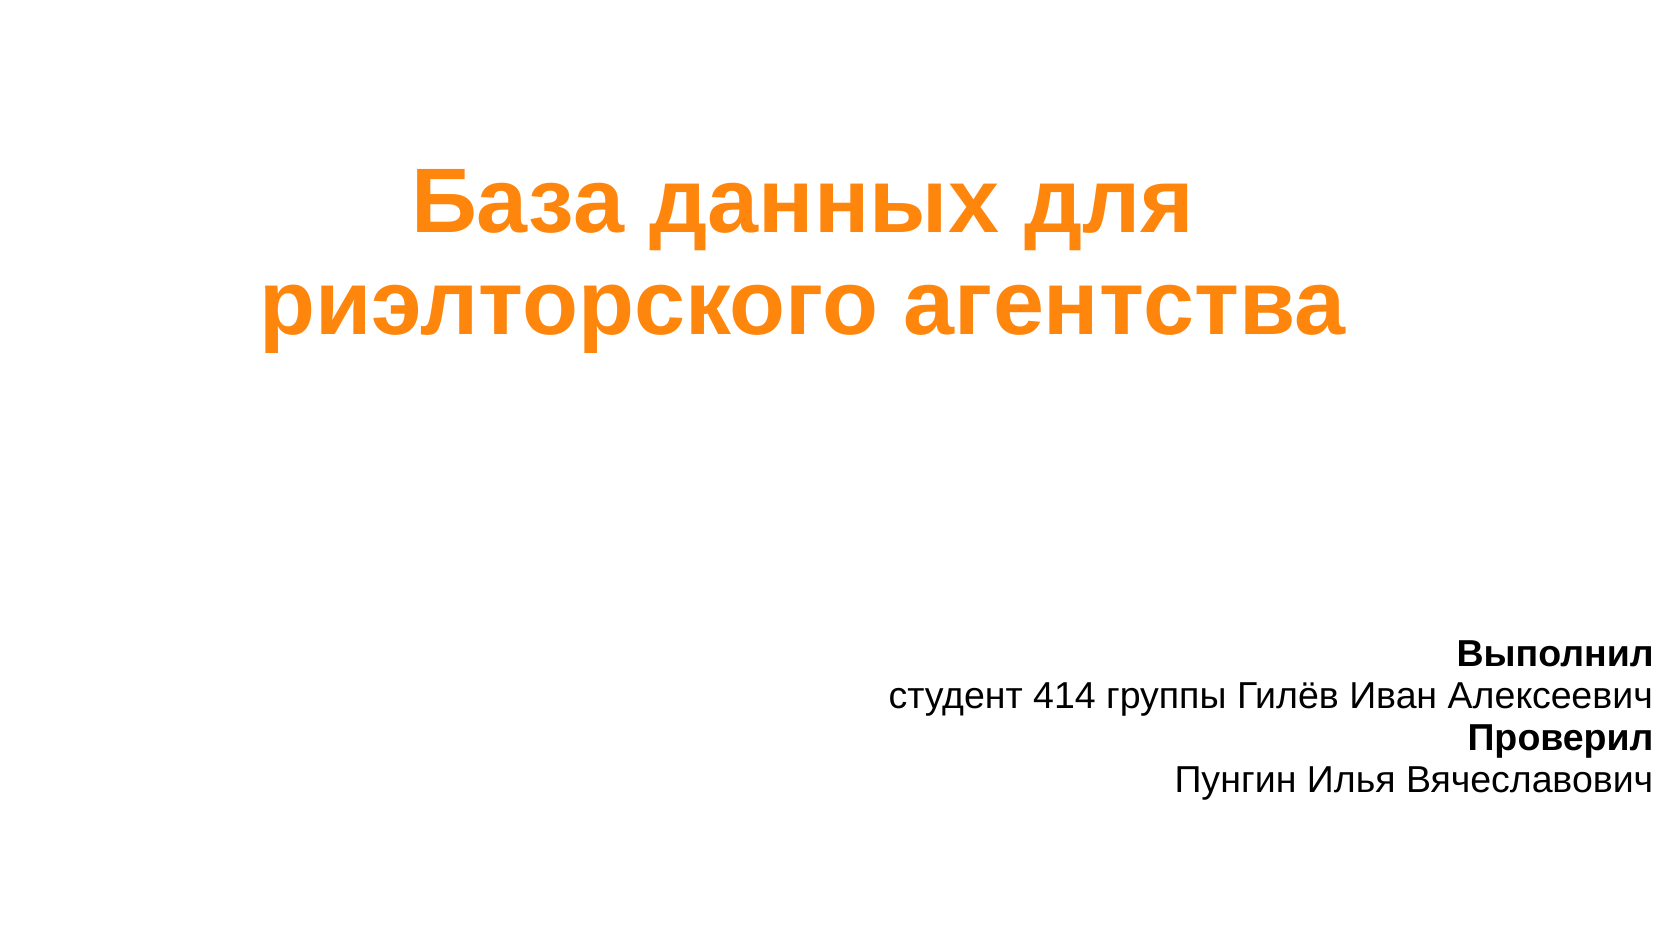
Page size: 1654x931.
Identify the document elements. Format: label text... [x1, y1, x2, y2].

title База данных для риэлторского агентства [206, 149, 1400, 355]
subtitle Выполнил студент 414 группы Гилёв Иван Алексеевич Проверил Пунгин Илья Вячеславович [442, 516, 1654, 916]
